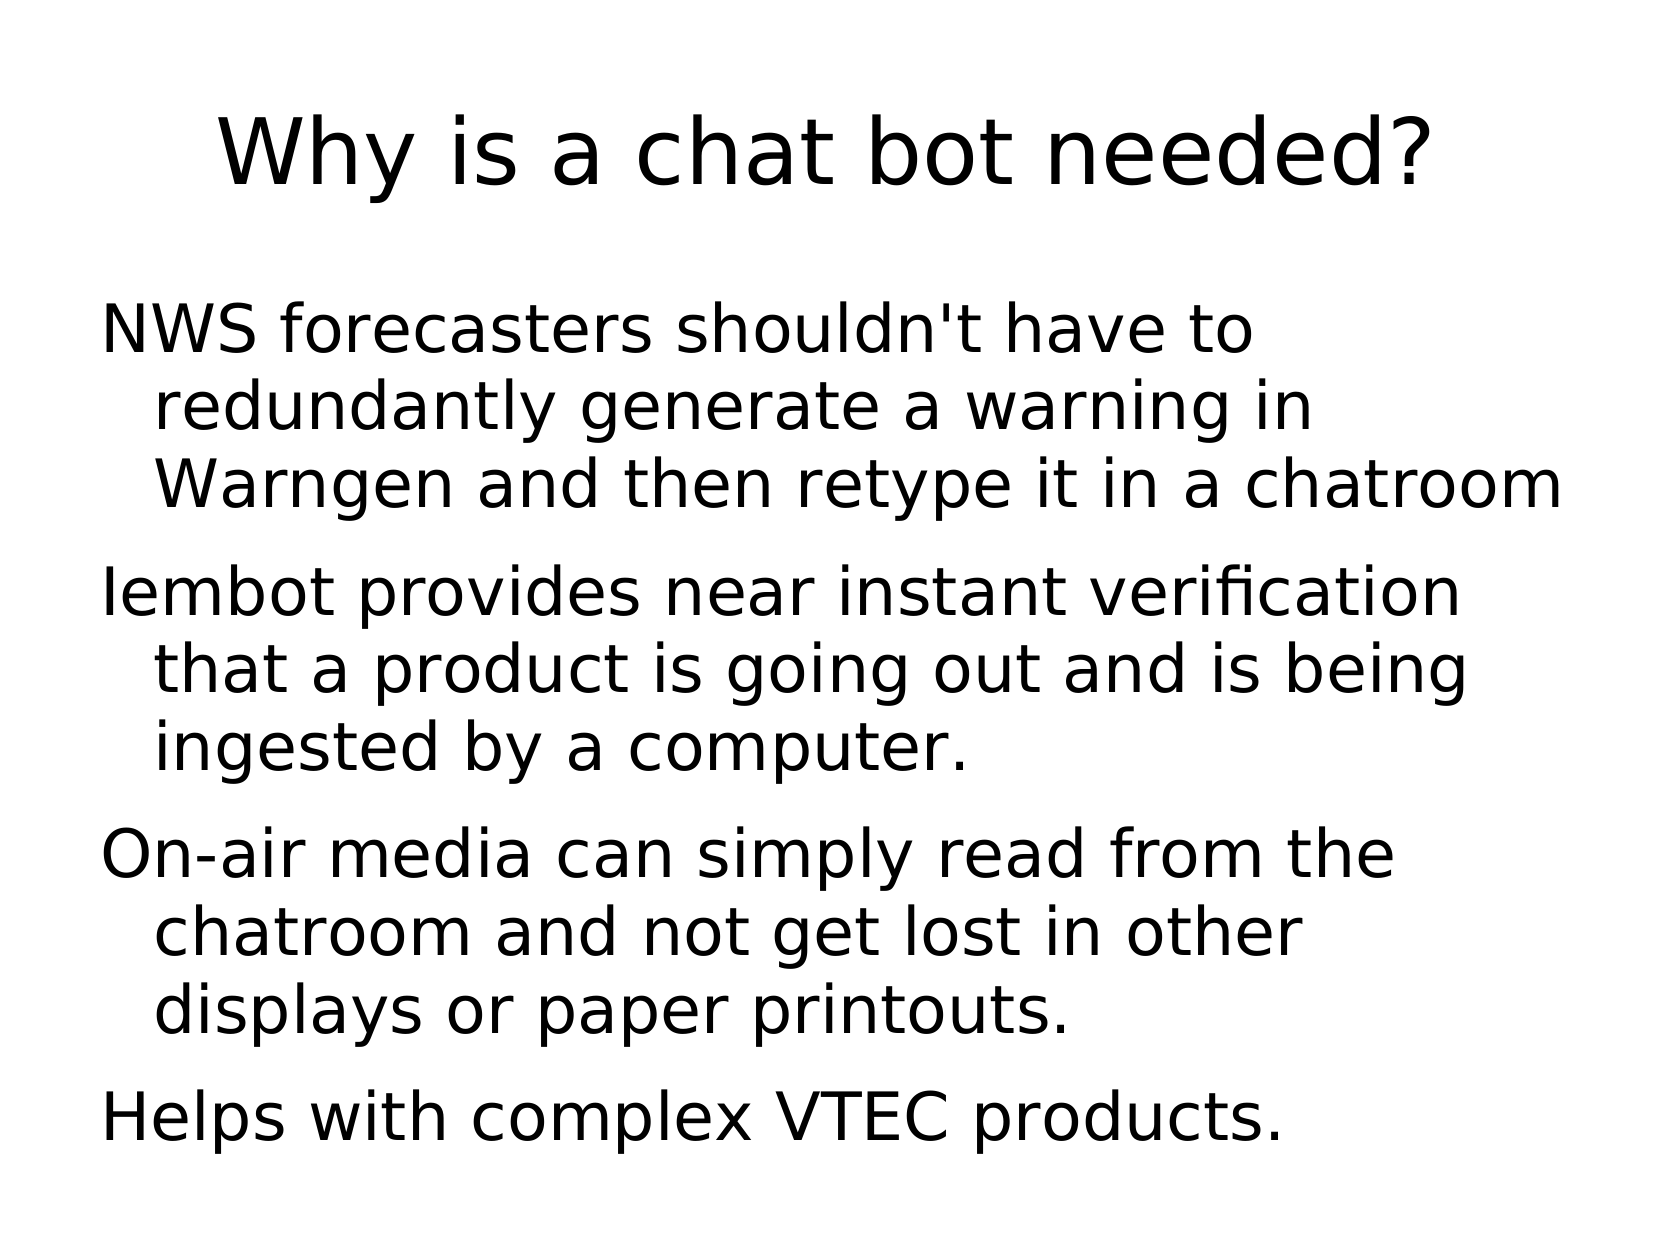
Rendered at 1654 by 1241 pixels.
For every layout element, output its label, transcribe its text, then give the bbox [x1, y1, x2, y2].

title Why is a chat bot needed? [82, 49, 1571, 257]
list NWS forecasters shouldn't have to redundantly generate a warning in Warngen and then retype it in a chatroom Iembot provides near instant verification that a product is going out and is being ingested by a computer. On-air media can simply read from the chatroom and not get lost in other displays or paper printouts. Helps with complex VTEC products. [82, 290, 1571, 1157]
